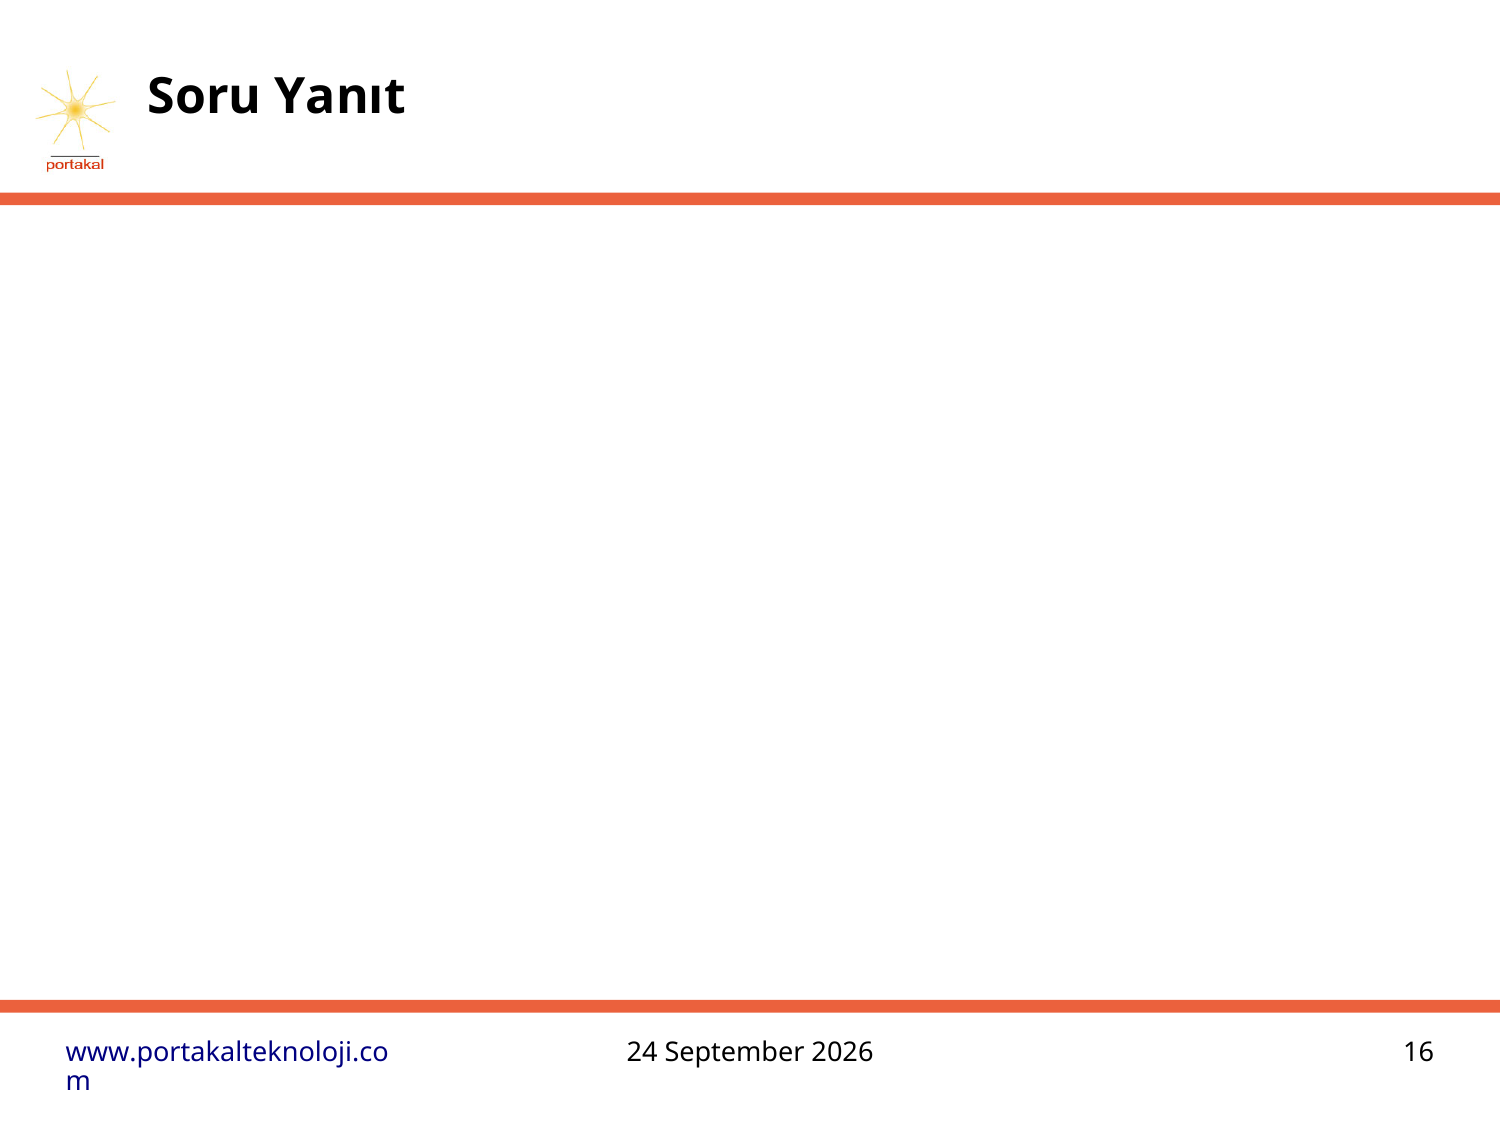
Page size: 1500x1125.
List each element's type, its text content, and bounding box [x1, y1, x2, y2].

picture [29, 5, 120, 184]
title Soru Yanıt [147, 0, 1450, 188]
